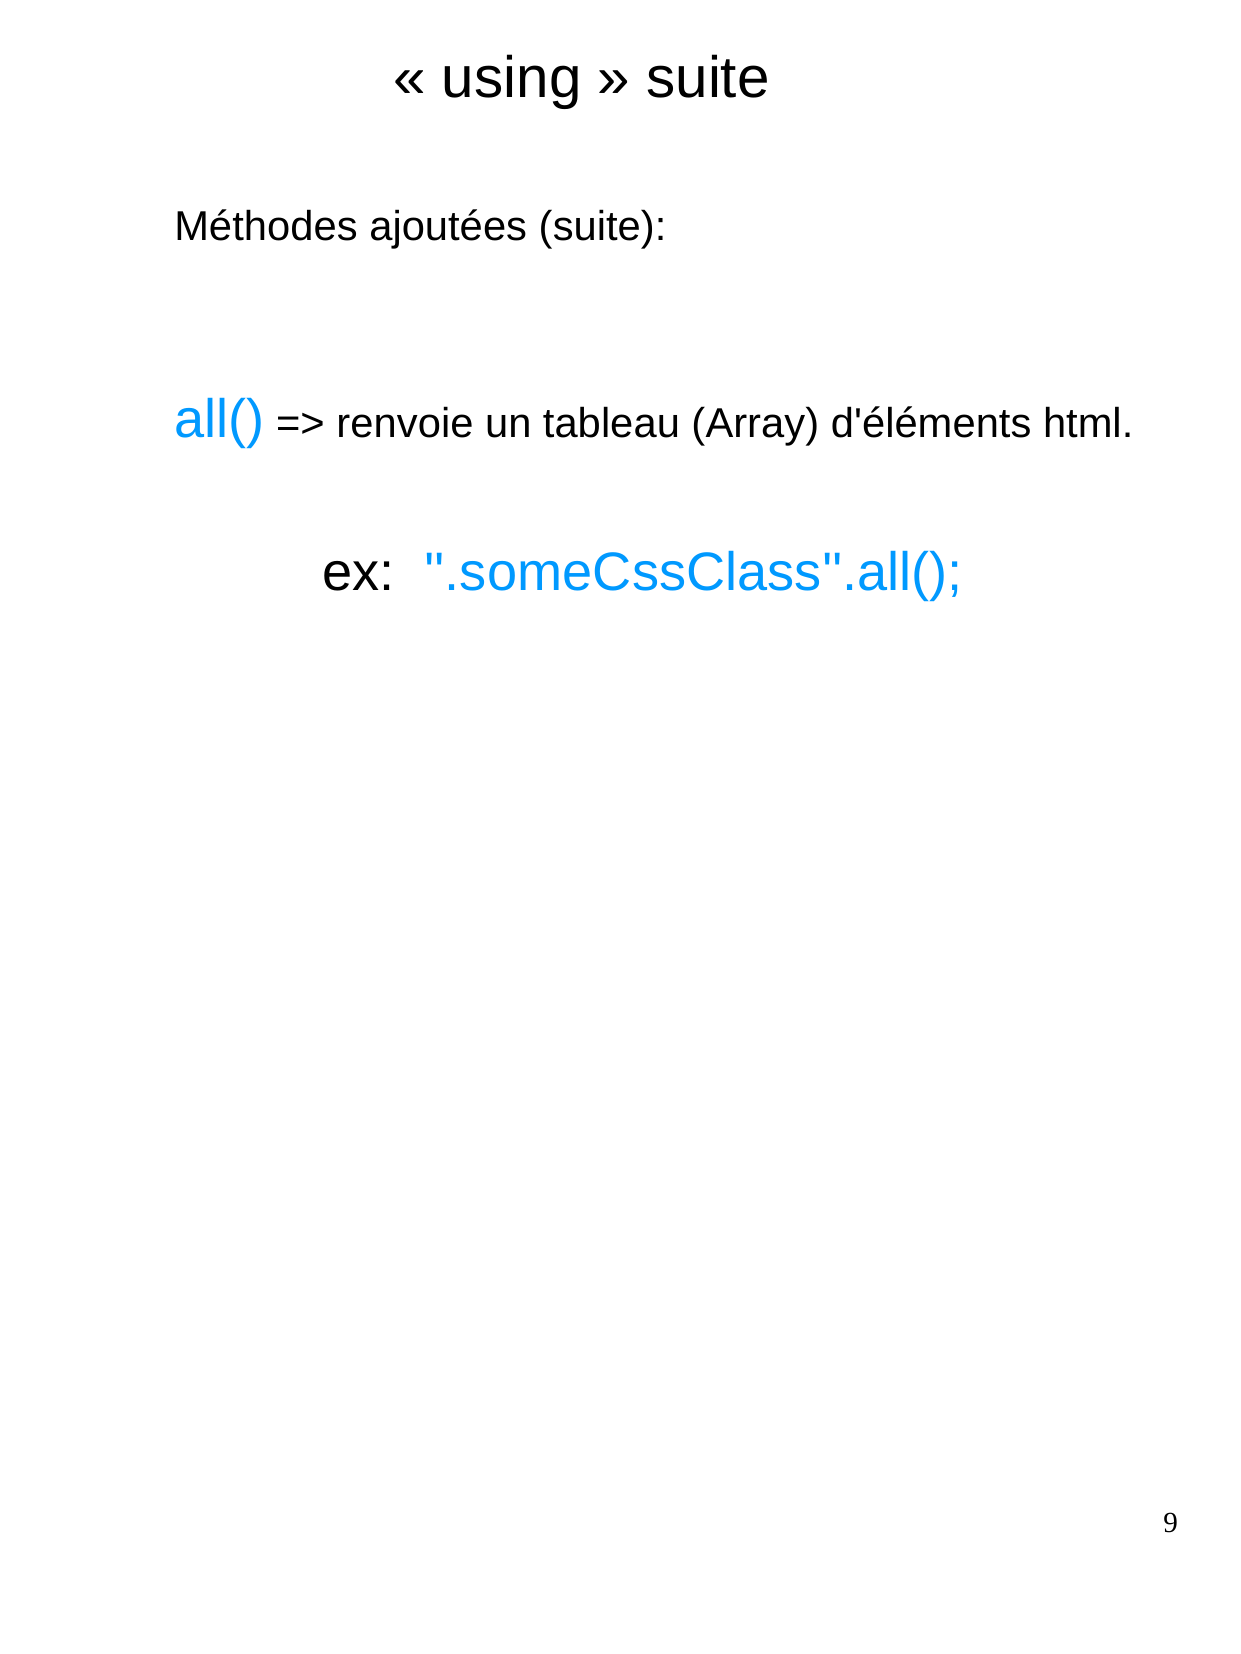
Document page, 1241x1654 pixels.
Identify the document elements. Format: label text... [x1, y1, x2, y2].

text_box « using » suite [378, 37, 845, 144]
text_box Méthodes ajoutées (suite): all() => renvoie un tableau (Array) d'éléments html. ex: ''.someCssClass''.all(); [85, 148, 1162, 1385]
